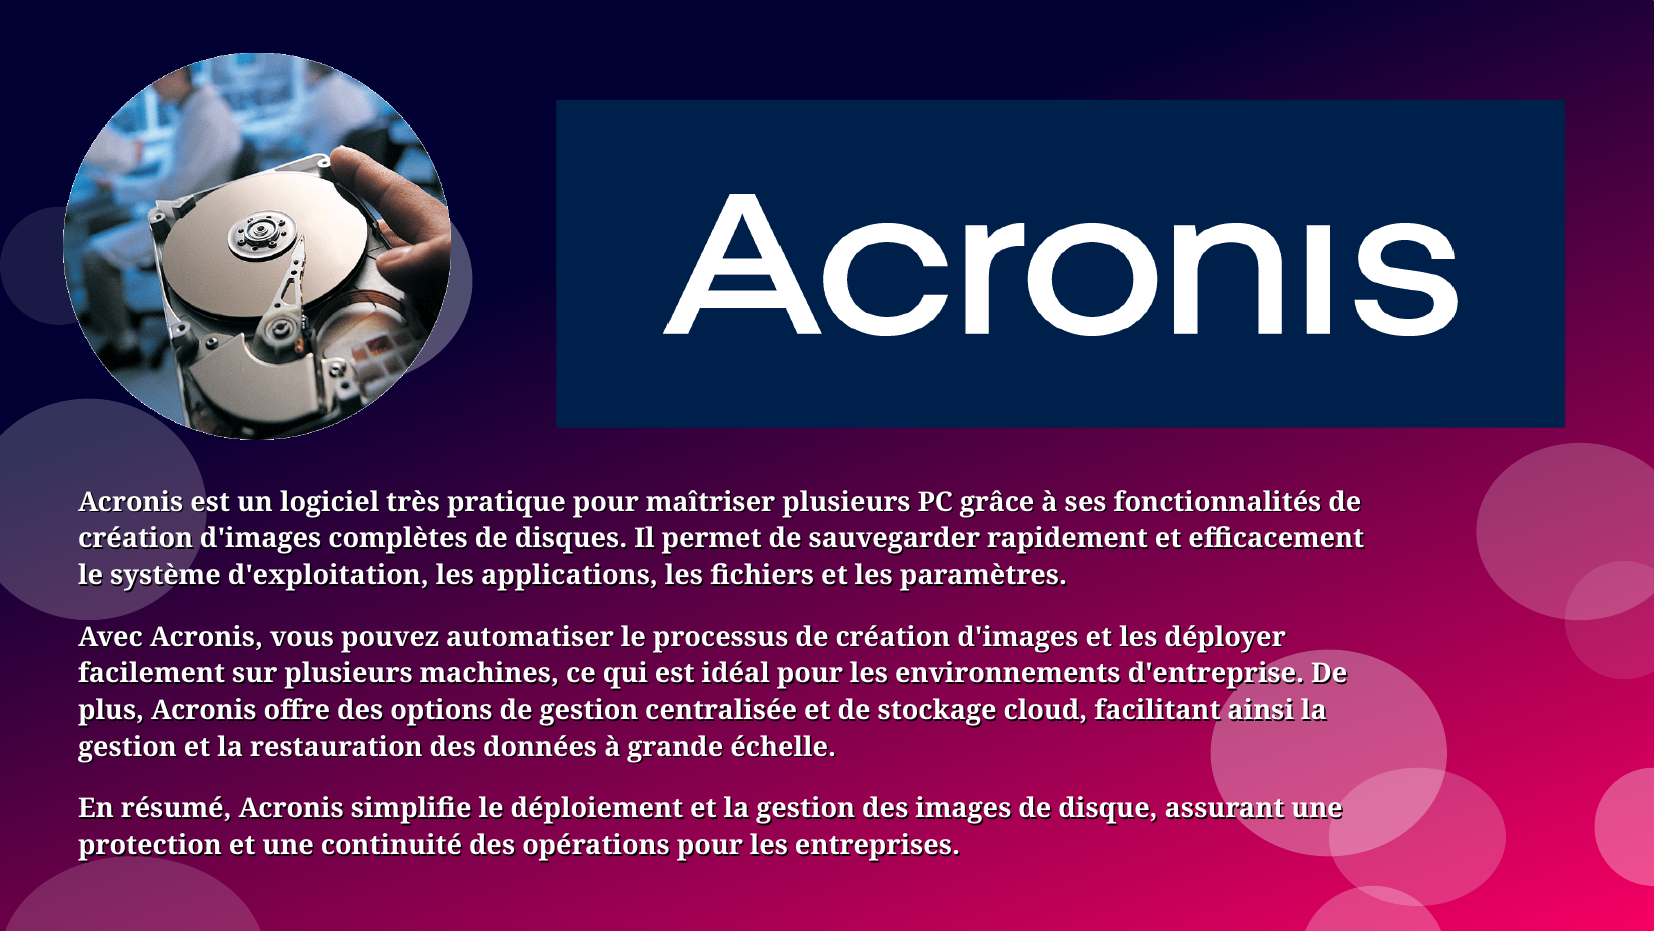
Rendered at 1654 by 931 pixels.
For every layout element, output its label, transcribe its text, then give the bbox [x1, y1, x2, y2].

text_box Acronis est un logiciel très pratique pour maîtriser plusieurs PC grâce à ses fonctionnalités de création d'images complètes de disques. Il permet de sauvegarder rapidement et efficacement le système d'exploitation, les applications, les fichiers et les paramètres. Avec Acronis, vous pouvez automatiser le processus de création d'images et les déployer facilement sur plusieurs machines, ce qui est idéal pour les environnements d'entreprise. De plus, Acronis offre des options de gestion centralisée et de stockage cloud, facilitant ainsi la gestion et la restauration des données à grande échelle. En résumé, Acronis simplifie le déploiement et la gestion des images de disque, assurant une protection et une continuité des opérations pour les entreprises. [63, 474, 1411, 912]
picture [49, 38, 464, 452]
picture [556, 99, 1566, 428]
